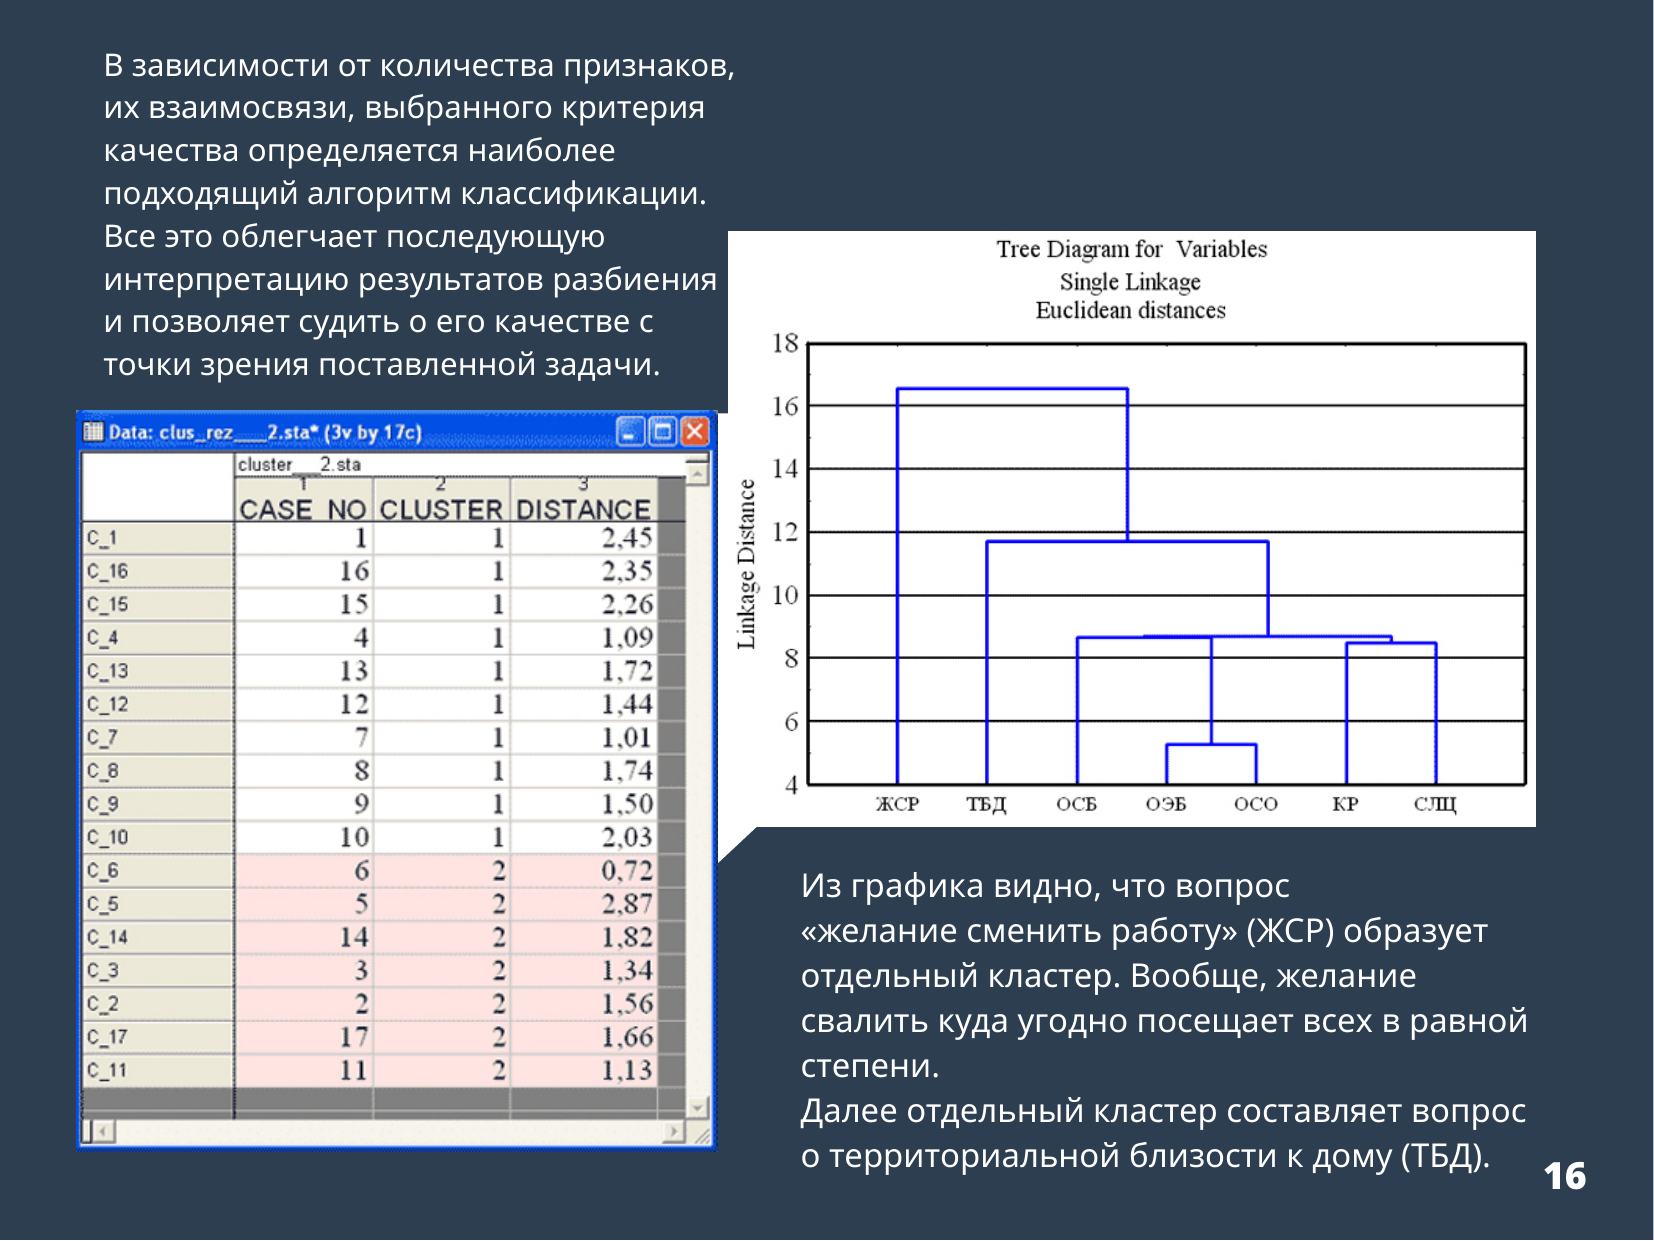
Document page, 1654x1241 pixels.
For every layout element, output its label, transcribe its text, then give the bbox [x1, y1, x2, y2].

picture [728, 231, 1536, 827]
text_box В зависимости от количества признаков, их взаимосвязи, выбранного критерия качества определяется наиболее подходящий алгоритм классификации. Все это облегчает последующую интерпретацию результатов разбиения и позволяет судить о его качестве с точки зрения поставленной задачи. [88, 35, 762, 413]
picture [76, 410, 718, 1152]
list Из графика видно, что вопрос «желание сменить работу» (ЖСР) образует отдельный кластер. Вообще, желание свалить куда угодно посещает всех в равной степени. Далее отдельный кластер составляет вопрос о территориальной близости к дому (ТБД). [738, 862, 1542, 1182]
